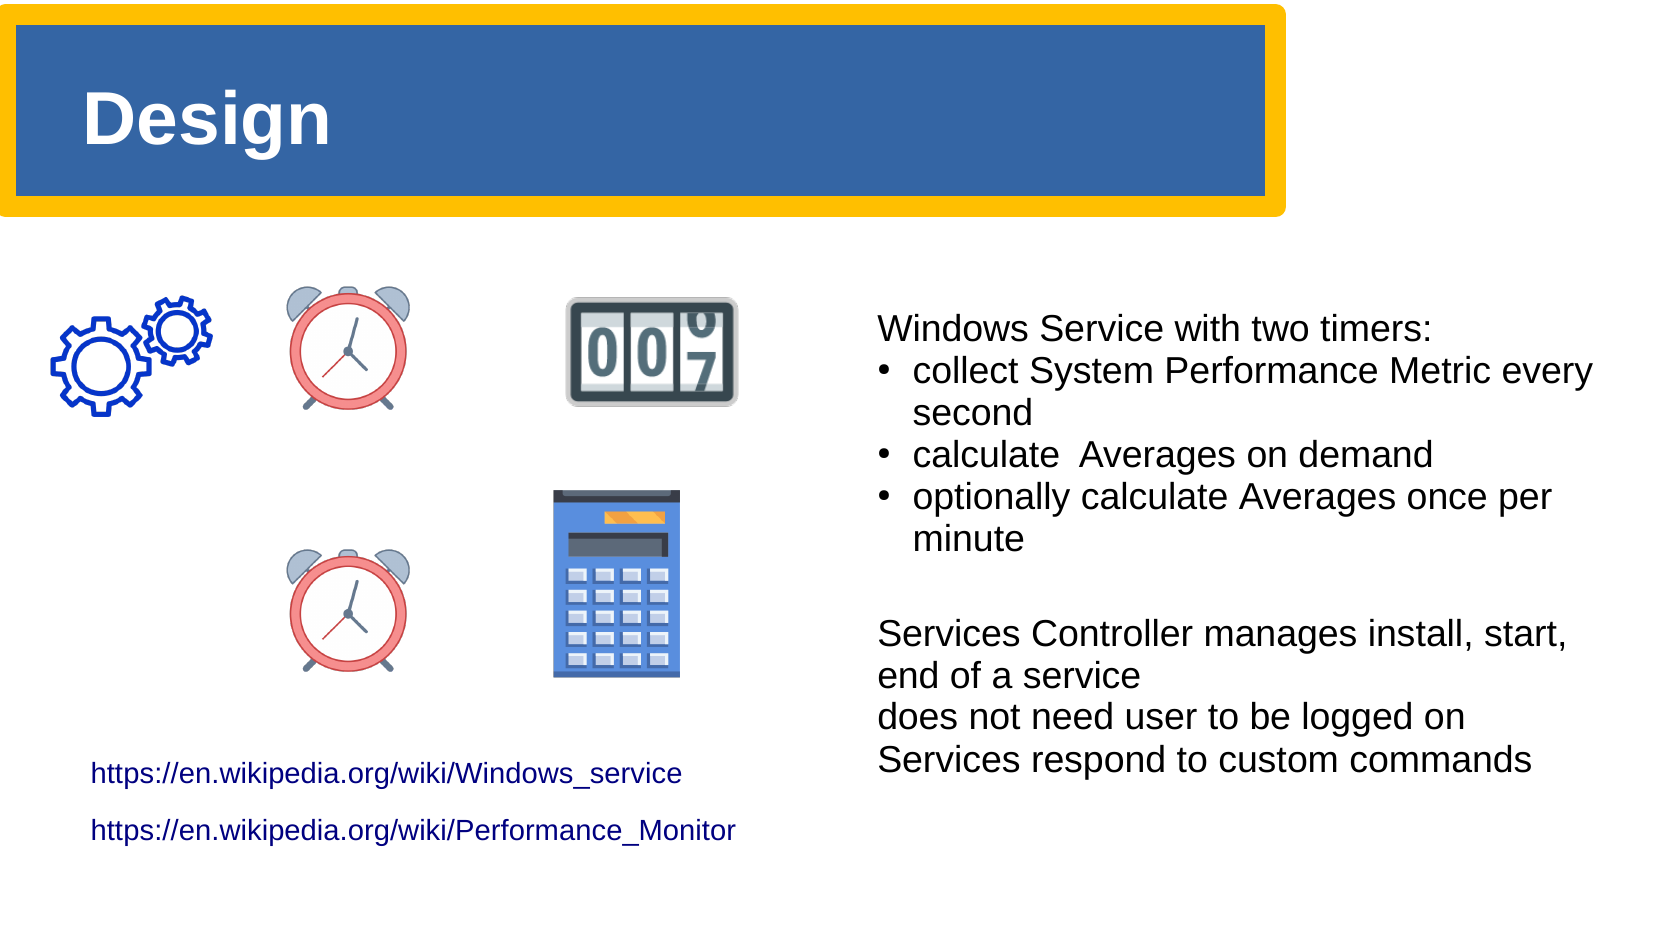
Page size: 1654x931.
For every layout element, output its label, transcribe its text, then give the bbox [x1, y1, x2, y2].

text_box Windows Service with two timers: collect System Performance Metric every second calculate Averages on demand optionally calculate Averages once per minute [862, 300, 1613, 604]
picture [283, 546, 413, 676]
picture [520, 487, 713, 680]
picture [37, 262, 226, 451]
text_box https://en.wikipedia.org/wiki/Performance_Monitor [75, 806, 932, 864]
text_box Services Controller manages install, start, end of a service does not need user to be logged on Services respond to custom commands [862, 604, 1617, 788]
picture [283, 283, 413, 413]
text_box https://en.wikipedia.org/wiki/Windows_service [75, 750, 863, 806]
picture [562, 262, 742, 442]
title Design [82, 44, 1235, 192]
